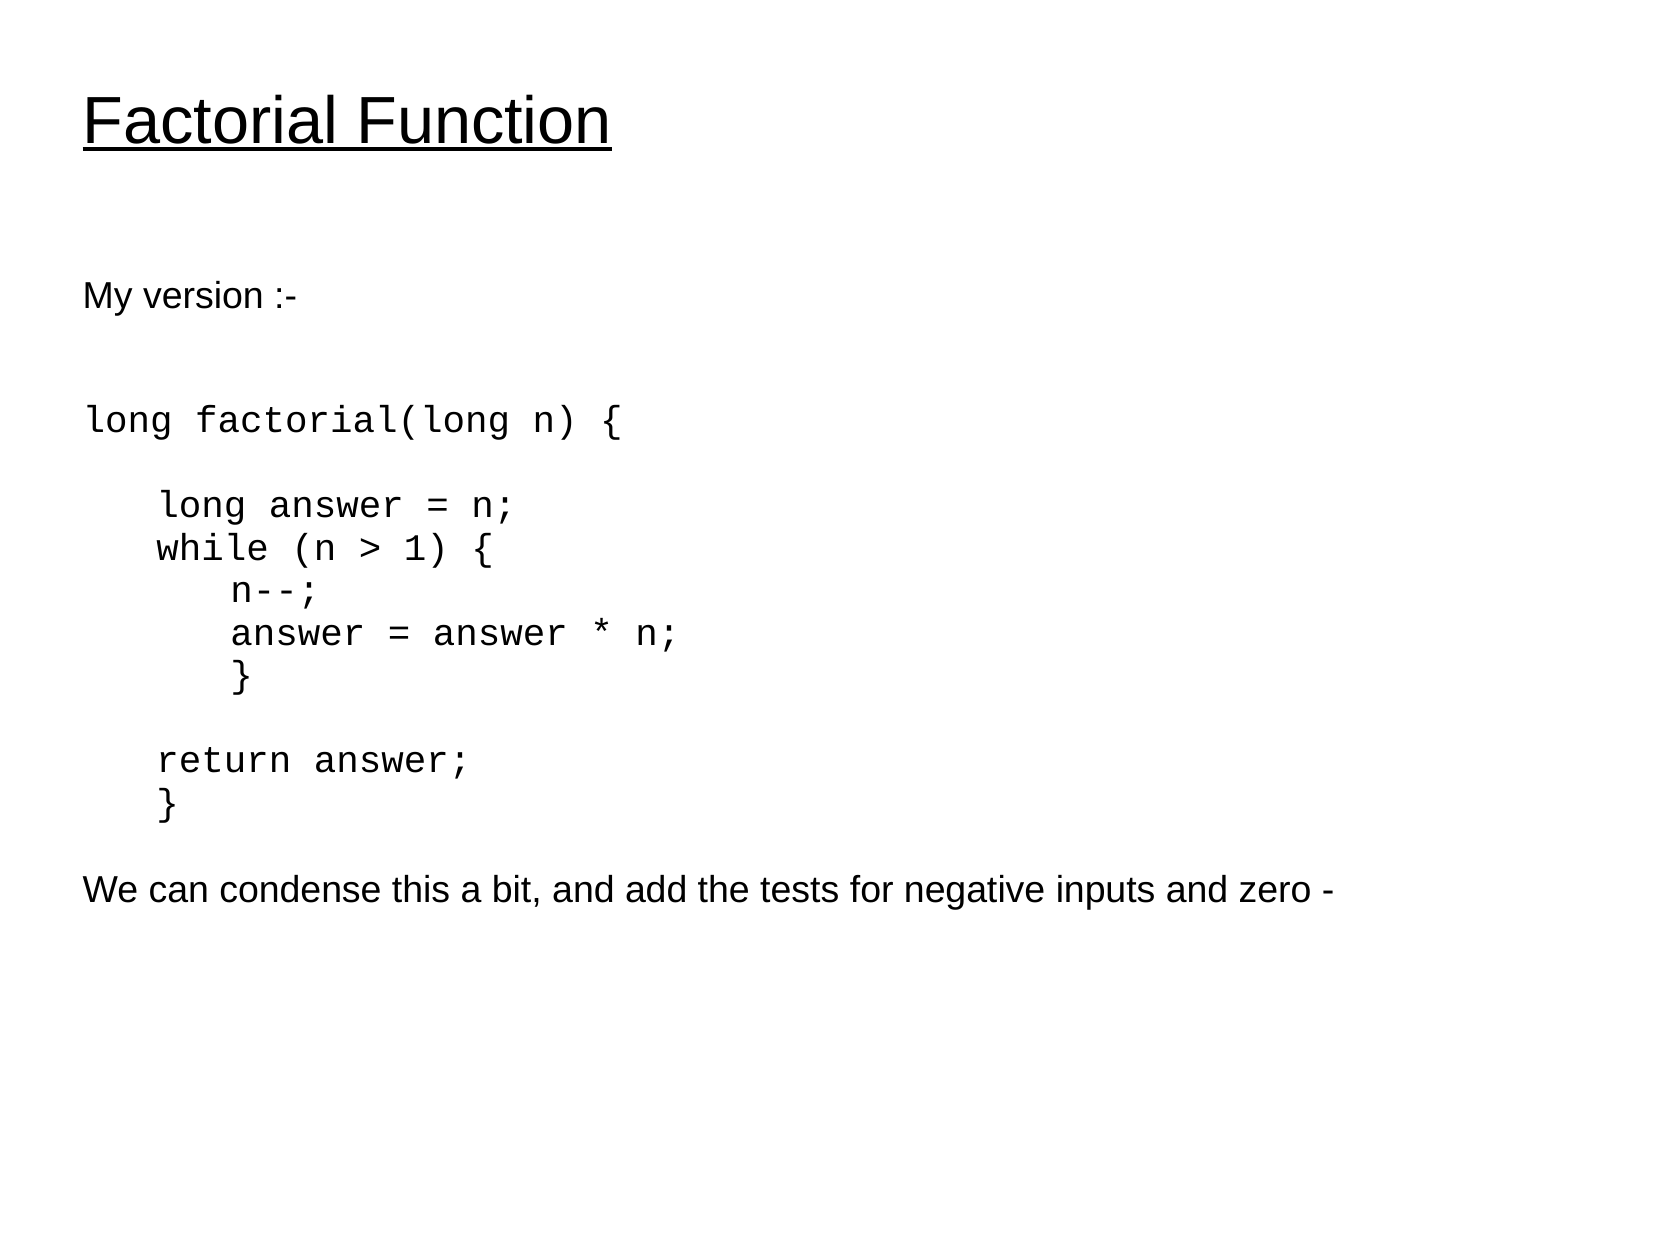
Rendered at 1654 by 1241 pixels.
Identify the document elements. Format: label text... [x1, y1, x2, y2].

subtitle Factorial Function My version :- long factorial(long n) { long answer = n; while (n > 1) { n--; answer = answer * n; } return answer; } We can condense this a bit, and add the tests for negative inputs and zero - [82, 82, 1595, 1158]
